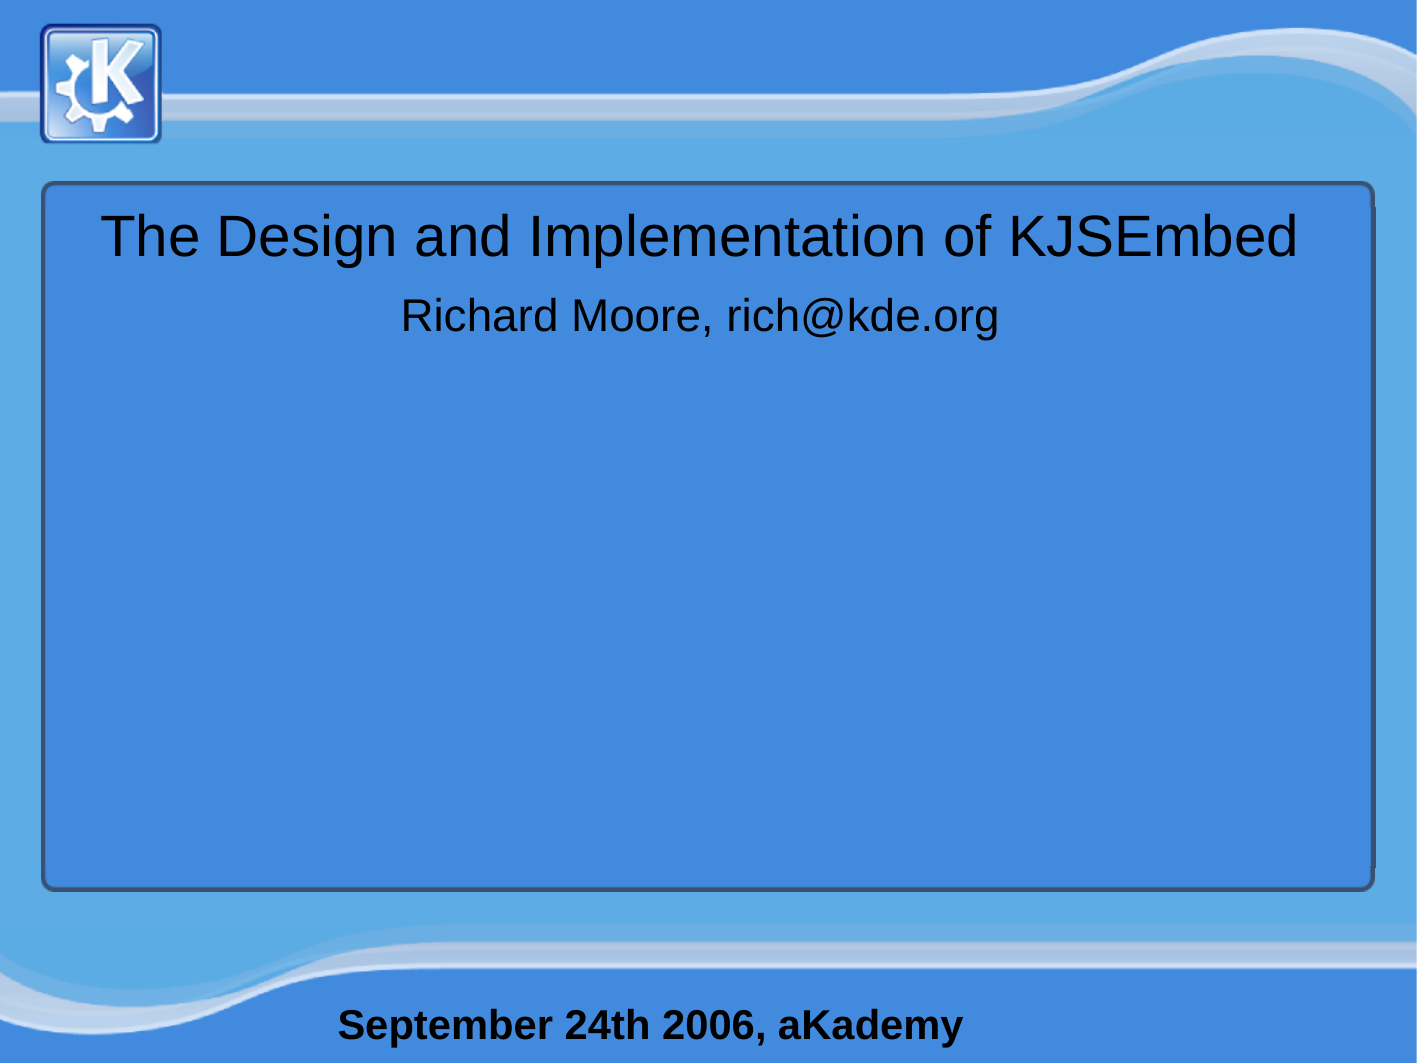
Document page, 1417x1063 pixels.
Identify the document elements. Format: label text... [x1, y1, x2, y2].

text_box [171, 27, 1048, 106]
text_box The Design and Implementation of KJSEmbed Richard Moore, rich@kde.org [50, 196, 1351, 348]
picture [0, 0, 1417, 1063]
